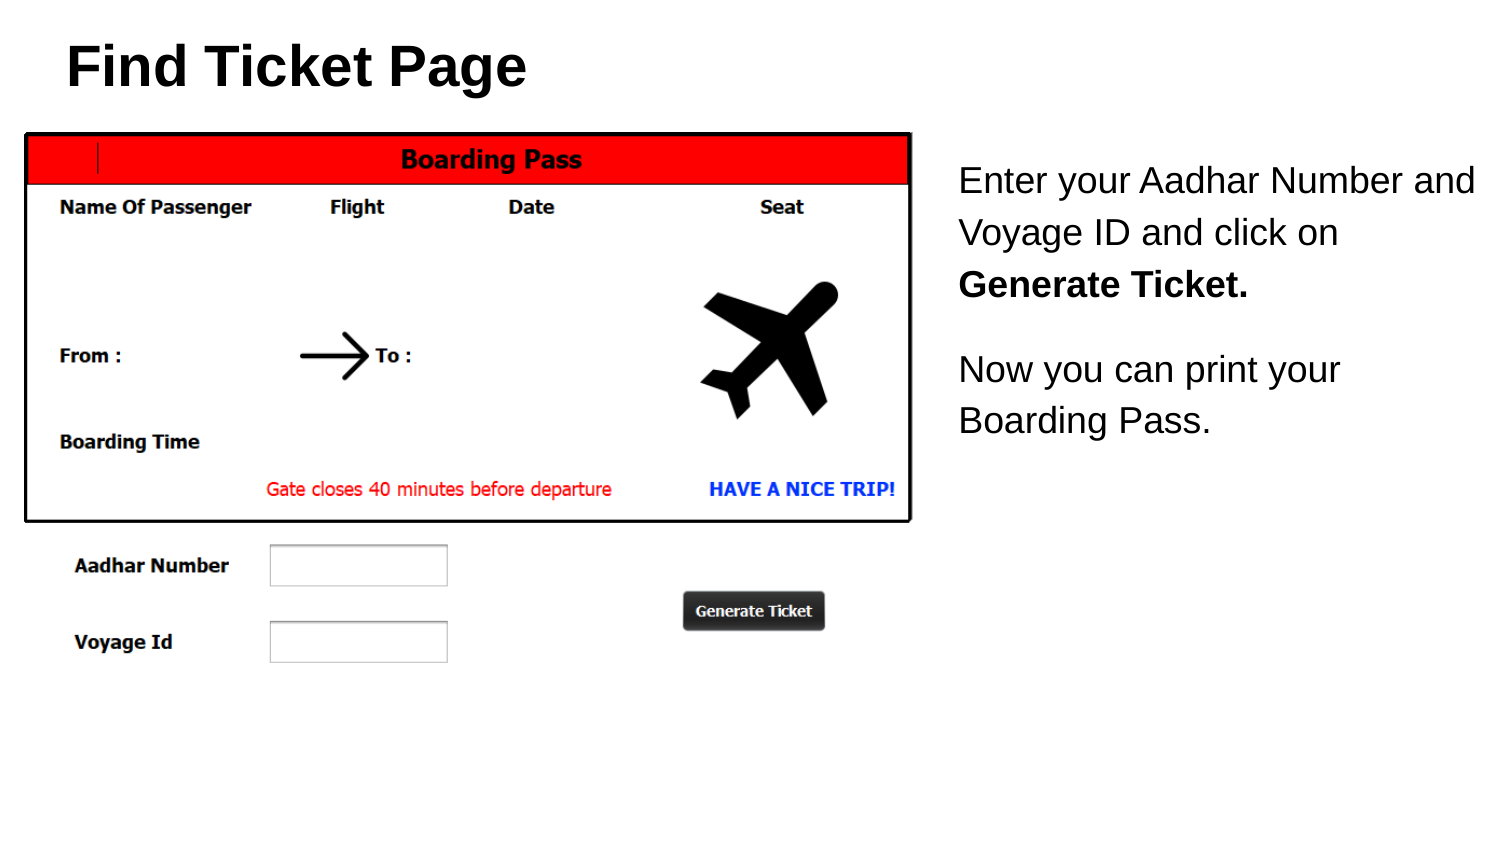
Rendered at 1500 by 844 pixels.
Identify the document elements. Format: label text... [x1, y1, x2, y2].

list Enter your Aadhar Number and Voyage ID and click on Generate Ticket. Now you can print your Boarding Pass. [943, 134, 1500, 749]
title Find Ticket Page [51, 13, 1449, 108]
picture [24, 132, 919, 720]
